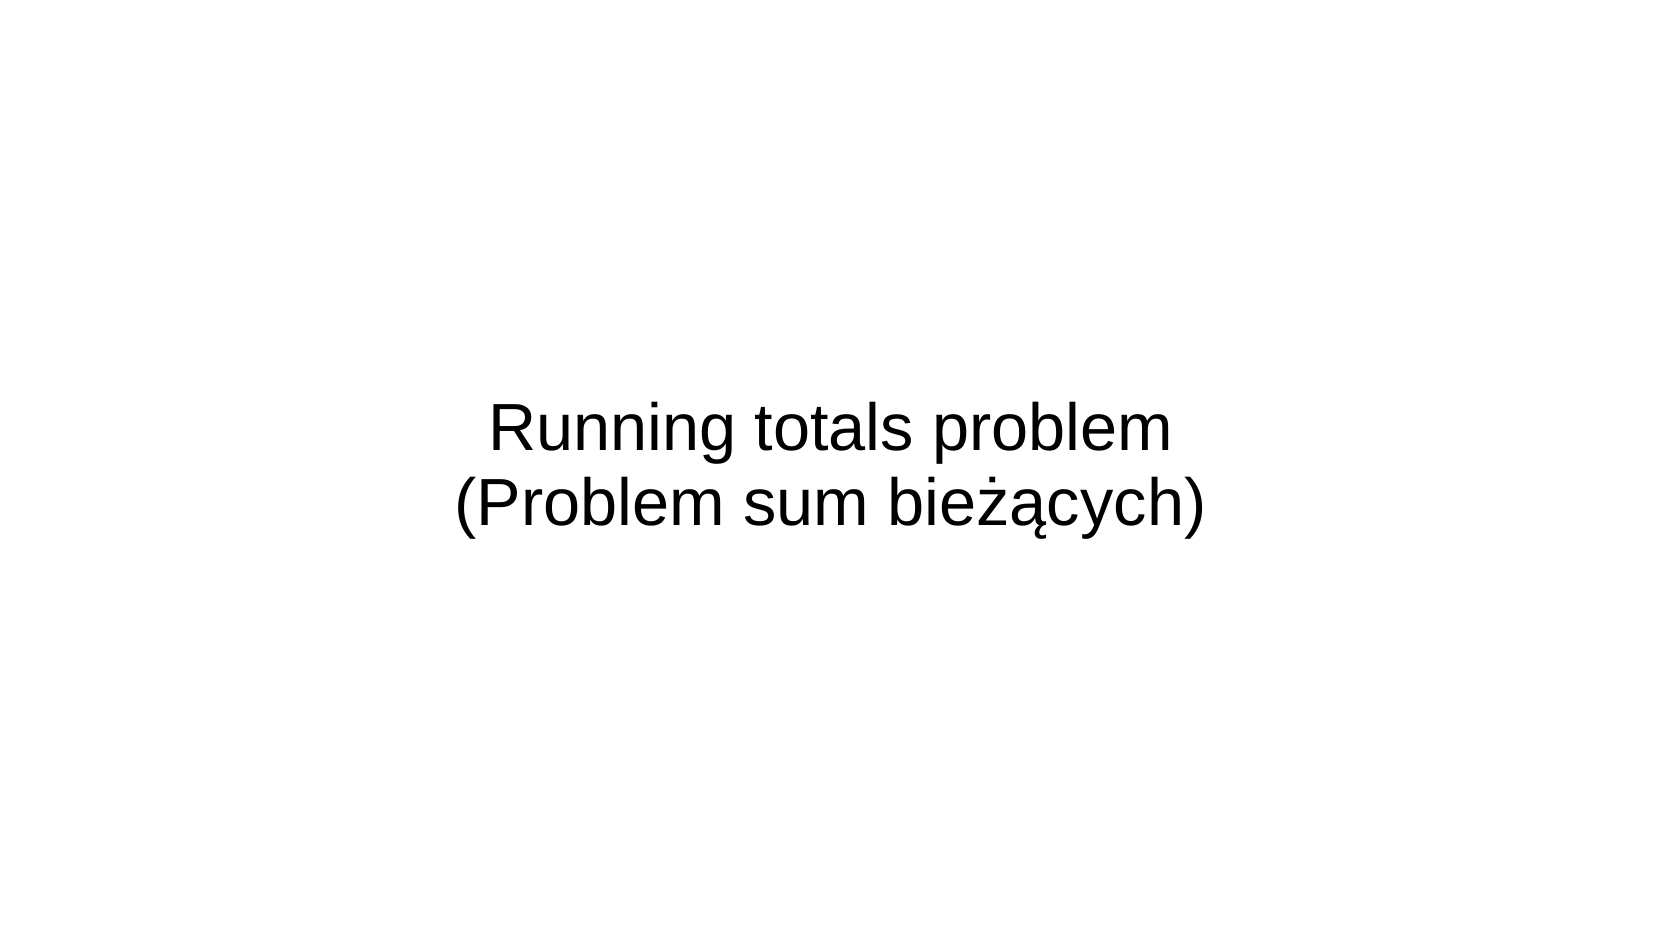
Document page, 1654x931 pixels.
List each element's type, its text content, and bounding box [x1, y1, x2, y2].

subtitle Running totals problem (Problem sum bieżących) [86, 105, 1576, 826]
